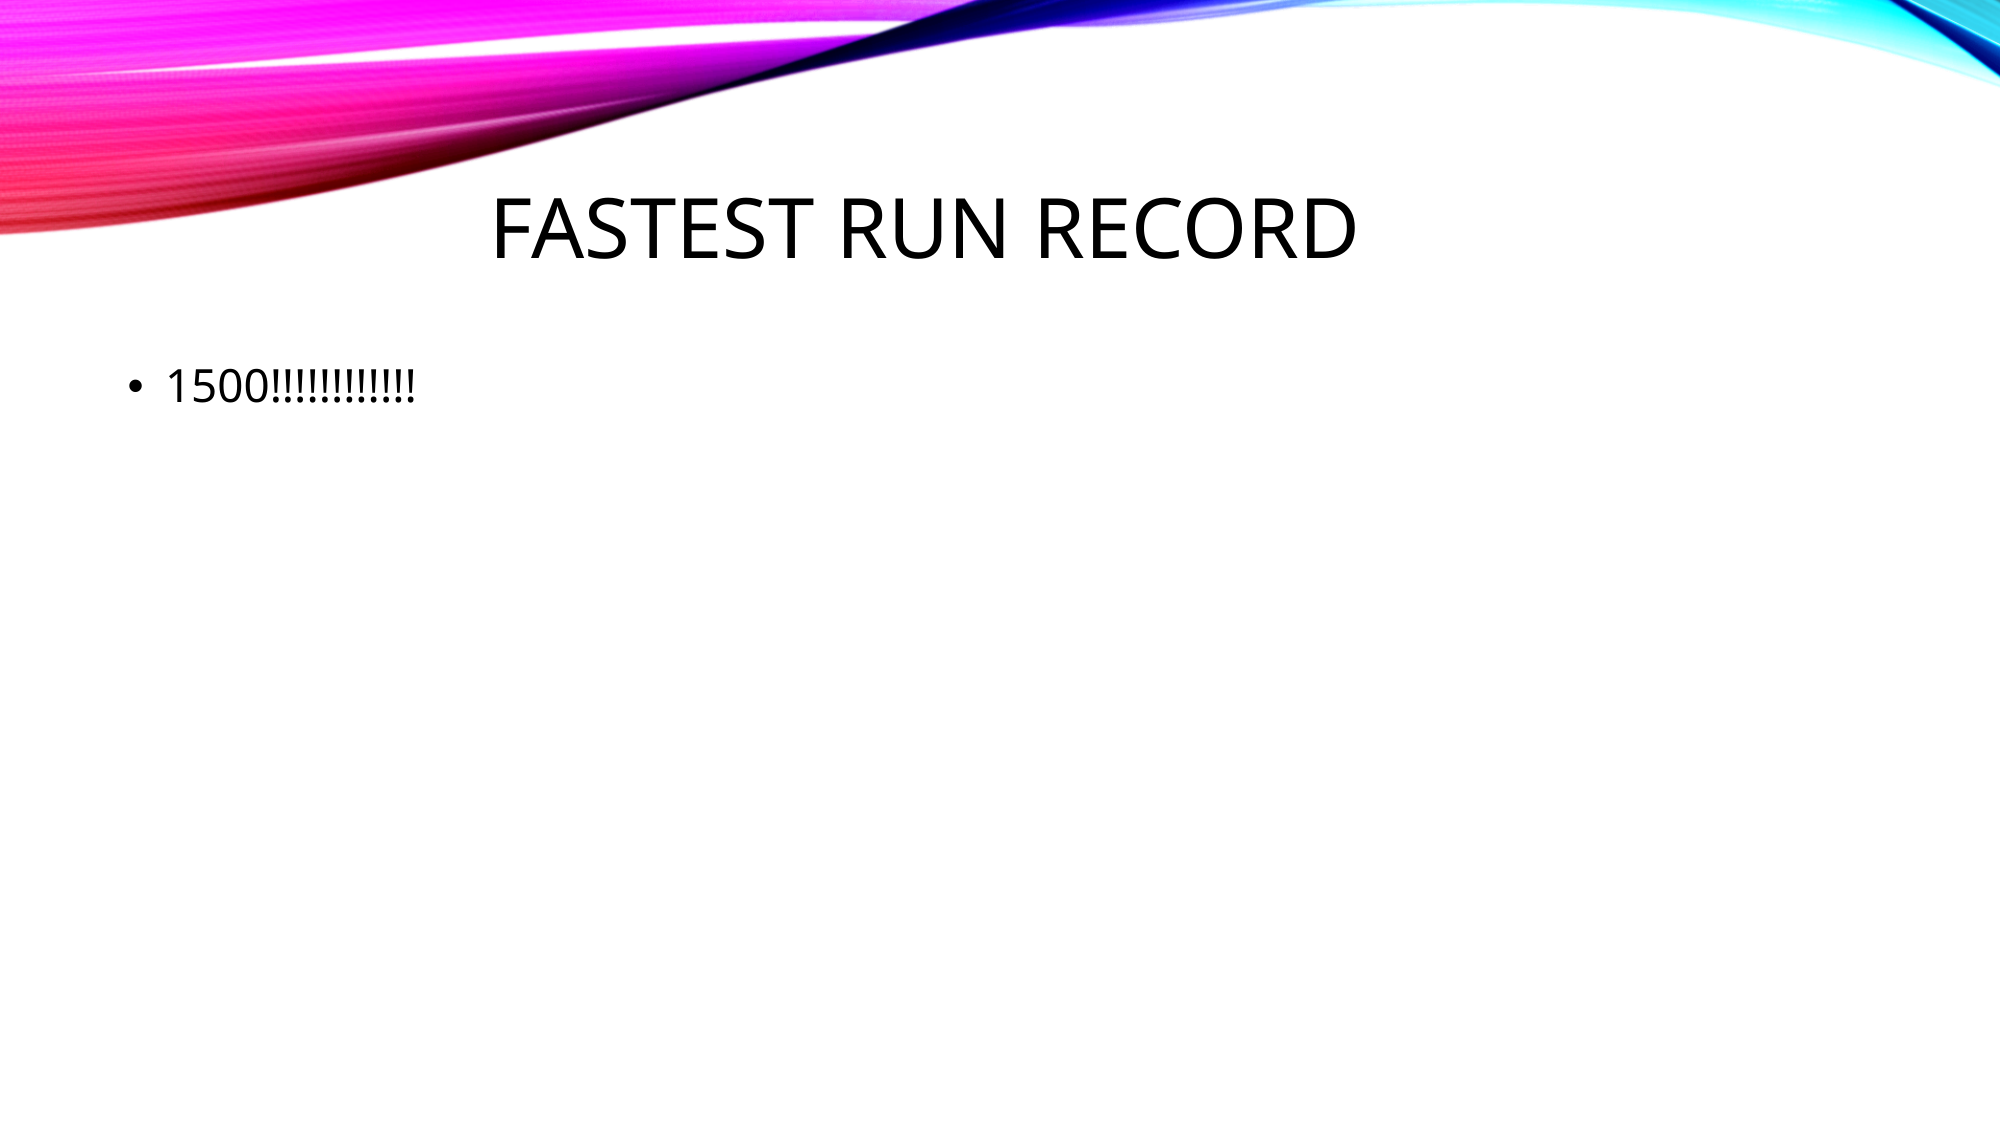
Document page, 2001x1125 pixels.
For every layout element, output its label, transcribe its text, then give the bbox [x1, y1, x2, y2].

list 1500!!!!!!!!!!!! [112, 355, 1888, 1016]
title Fastest run record [474, 125, 1888, 338]
